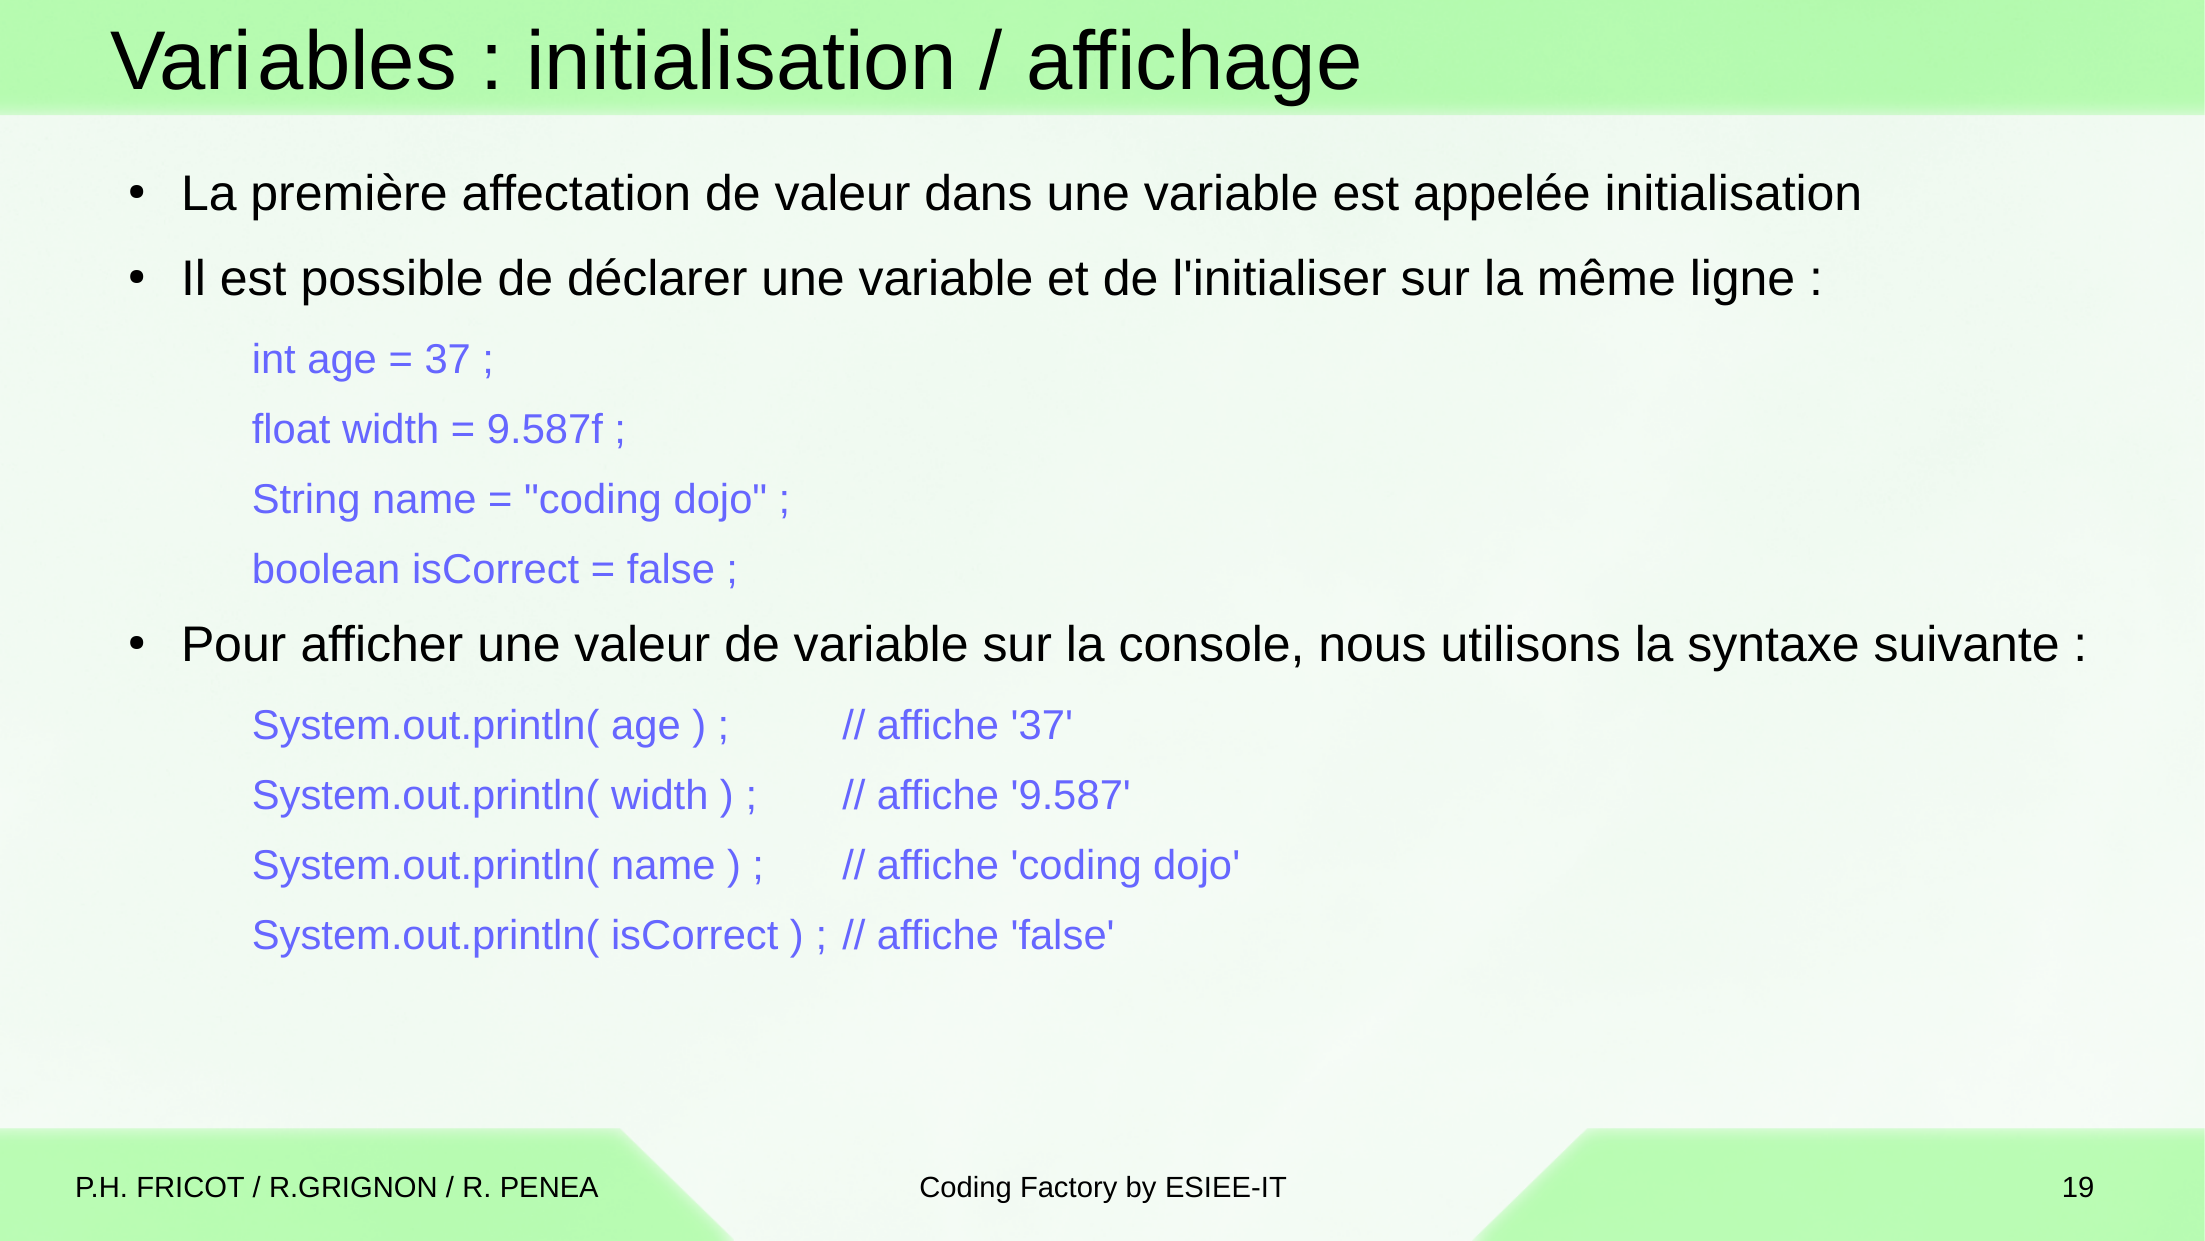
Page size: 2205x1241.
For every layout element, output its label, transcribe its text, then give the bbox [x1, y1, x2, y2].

list La première affectation de valeur dans une variable est appelée initialisation Il est possible de déclarer une variable et de l'initialiser sur la même ligne : int age = 37 ; float width = 9.587f ; String name = "coding dojo" ; boolean isCorrect = false ; Pour afficher une valeur de variable sur la console, nous utilisons la syntaxe suivante : System.out.println( age ) ; // affiche '37' System.out.println( width ) ; // affiche '9.587' System.out.println( name ) ; // affiche 'coding dojo' System.out.println( isCorrect ) ; // affiche 'false' [110, 236, 2095, 961]
title Vari ables : initialisation / affichage [110, 49, 2095, 236]
picture [0, 0, 2205, 1241]
